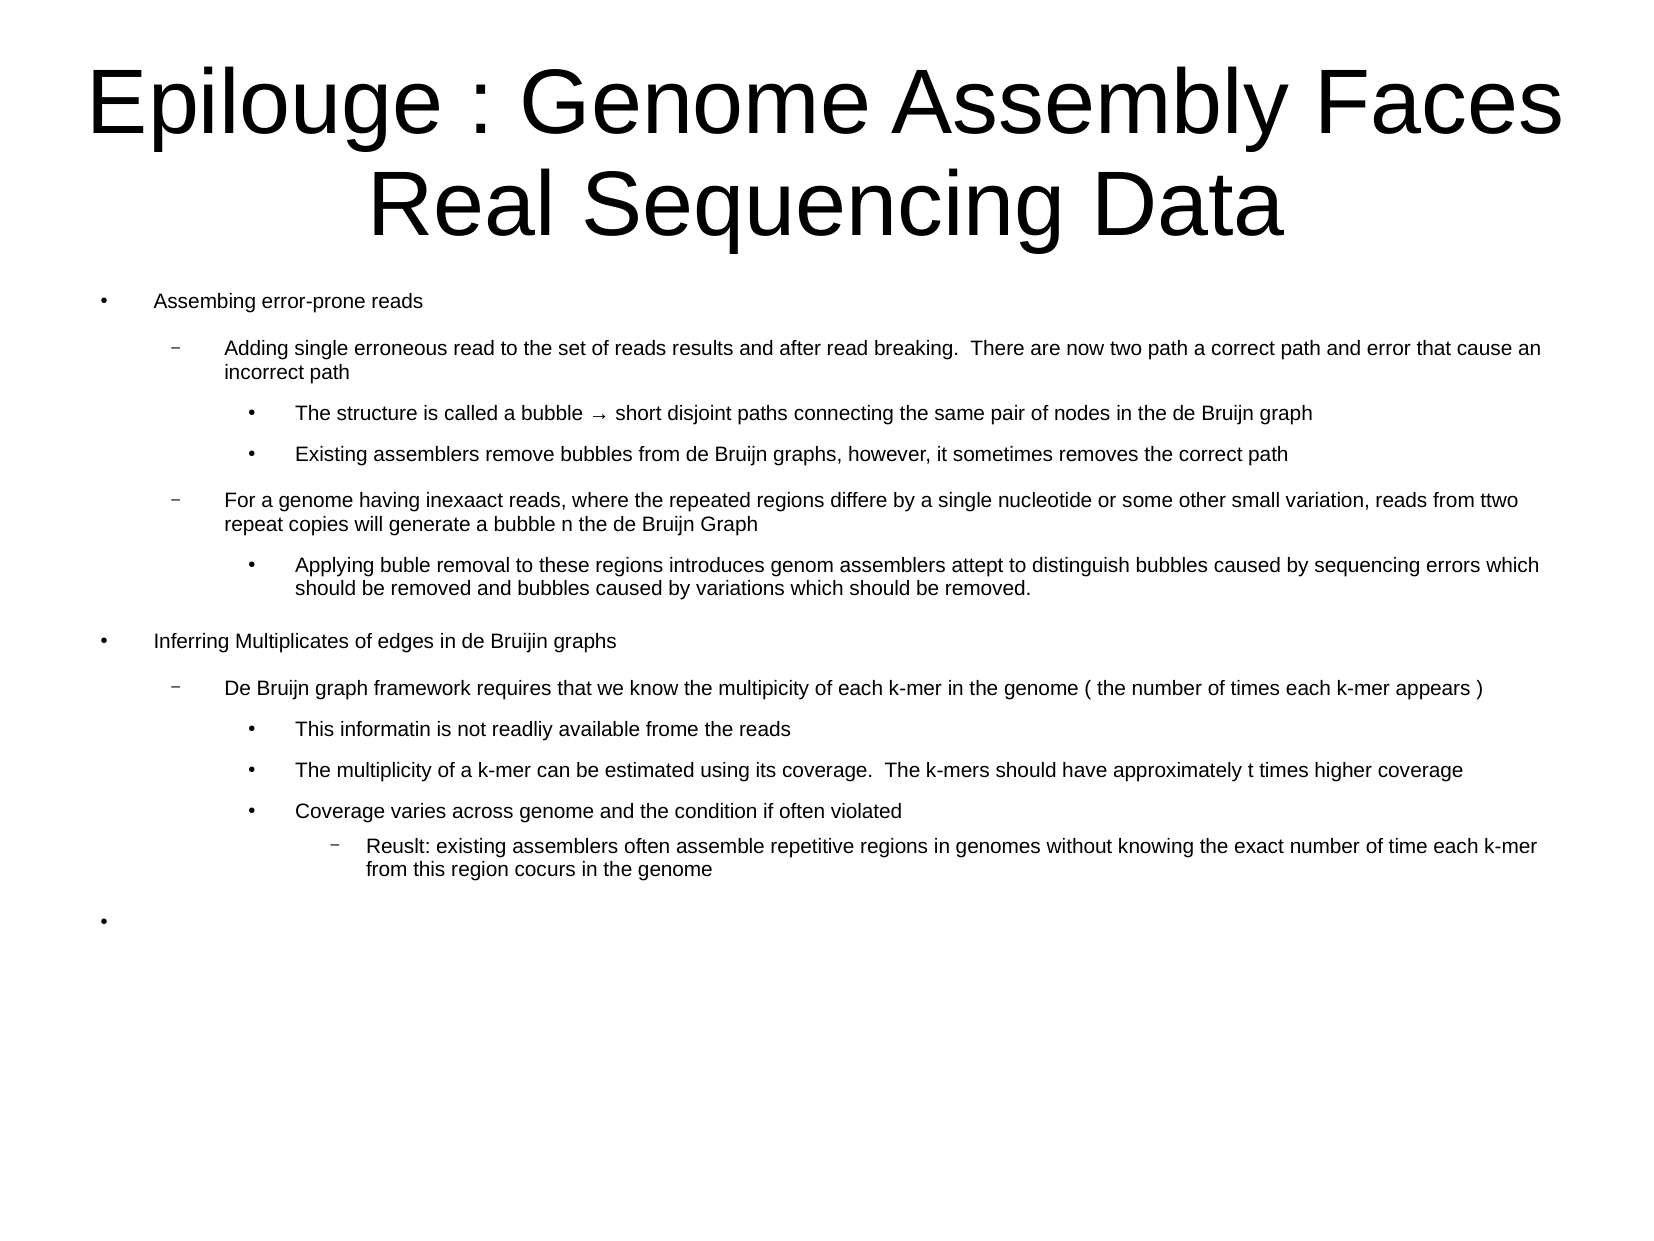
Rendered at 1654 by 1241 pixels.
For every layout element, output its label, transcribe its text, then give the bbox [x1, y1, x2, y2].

list Assembing error-prone reads Adding single erroneous read to the set of reads results and after read breaking. There are now two path a correct path and error that cause an incorrect path The structure is called a bubble → short disjoint paths connecting the same pair of nodes in the de Bruijn graph Existing assemblers remove bubbles from de Bruijn graphs, however, it sometimes removes the correct path For a genome having inexaact reads, where the repeated regions differe by a single nucleotide or some other small variation, reads from ttwo repeat copies will generate a bubble n the de Bruijn Graph Applying buble removal to these regions introduces genom assemblers attept to distinguish bubbles caused by sequencing errors which should be removed and bubbles caused by variations which should be removed. Inferring Multiplicates of edges in de Bruijin graphs De Bruijn graph framework requires that we know the multipicity of each k-mer in the genome ( the number of times each k-mer appears ) This informatin is not readliy available frome the reads The multiplicity of a k-mer can be estimated using its coverage. The k-mers should have approximately t times higher coverage Coverage varies across genome and the condition if often violated Reuslt: existing assemblers often assemble repetitive regions in genomes without knowing the exact number of time each k-mer from this region cocurs in the genome [82, 290, 1571, 1217]
title Epilouge : Genome Assembly Faces Real Sequencing Data [82, 49, 1571, 257]
